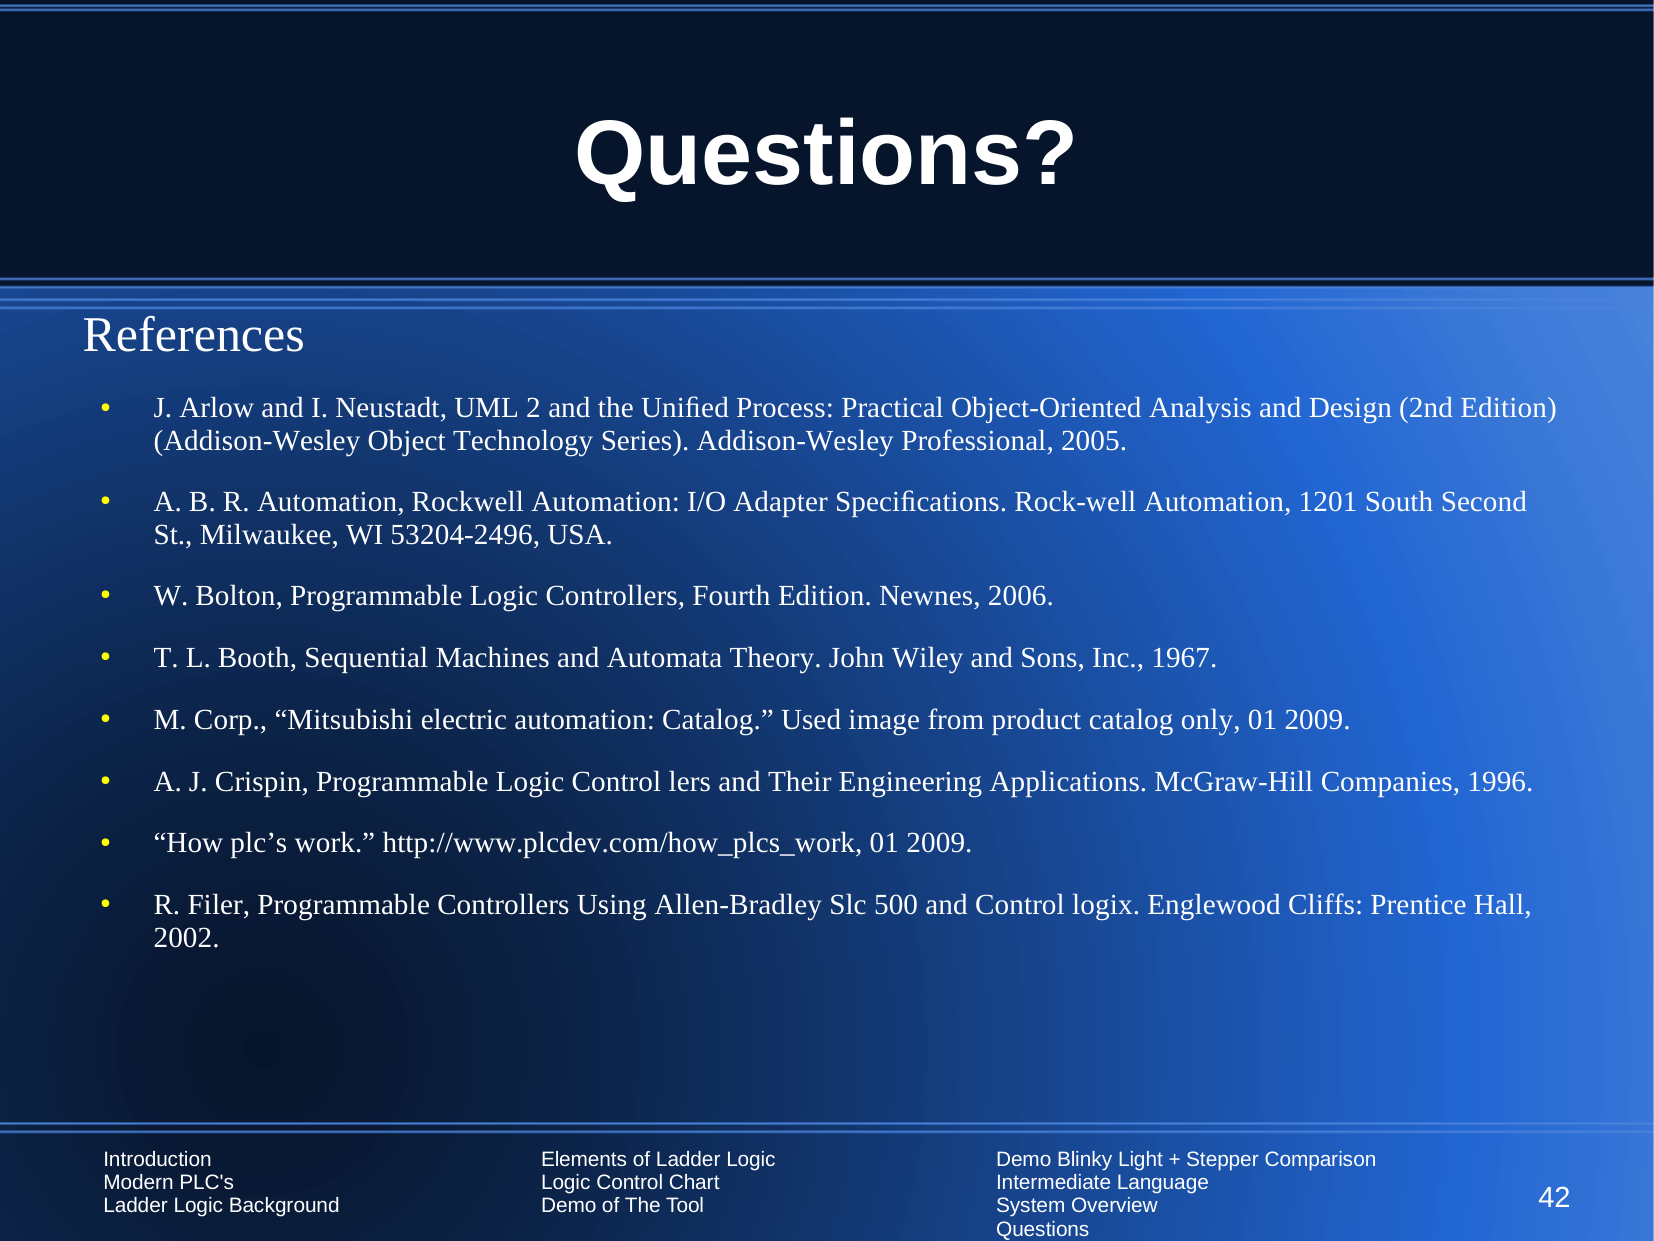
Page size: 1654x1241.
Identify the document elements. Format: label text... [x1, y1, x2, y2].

title Questions? [82, 49, 1571, 257]
picture [0, 0, 1654, 1241]
list References J. Arlow and I. Neustadt, UML 2 and the Uniﬁed Process: Practical Object-Oriented Analysis and Design (2nd Edition) (Addison-Wesley Object Technology Series). Addison-Wesley Professional, 2005. A. B. R. Automation, Rockwell Automation: I/O Adapter Speciﬁcations. Rock-well Automation, 1201 South Second St., Milwaukee, WI 53204-2496, USA. W. Bolton, Programmable Logic Controllers, Fourth Edition. Newnes, 2006. T. L. Booth, Sequential Machines and Automata Theory. John Wiley and Sons, Inc., 1967. M. Corp., “Mitsubishi electric automation: Catalog.” Used image from product catalog only, 01 2009. A. J. Crispin, Programmable Logic Control lers and Their Engineering Applications. McGraw-Hill Companies, 1996. “How plc’s work.” http://www.plcdev.com/how_plcs_work, 01 2009. R. Filer, Programmable Controllers Using Allen-Bradley Slc 500 and Control logix. Englewood Cliffs: Prentice Hall, 2002. [82, 307, 1571, 1111]
